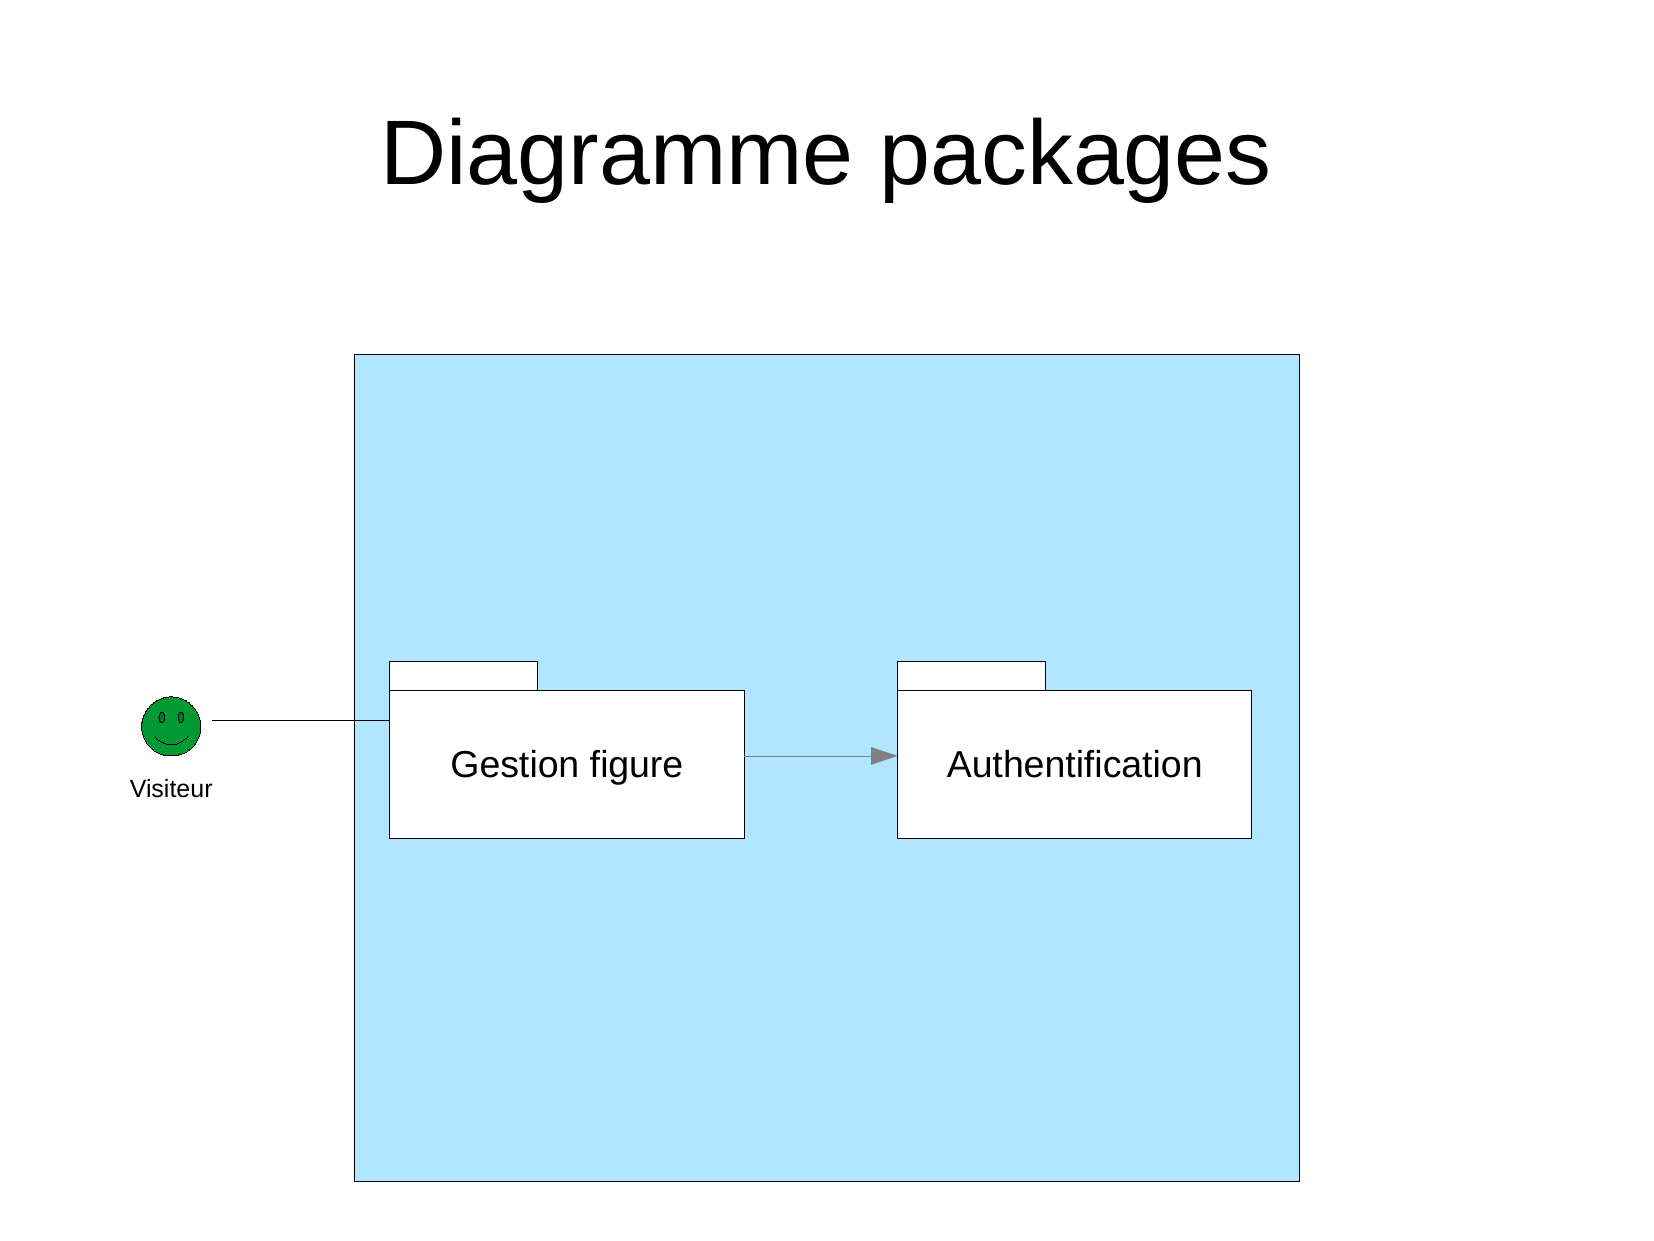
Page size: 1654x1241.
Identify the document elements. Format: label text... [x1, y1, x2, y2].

text_box [141, 696, 201, 756]
title Diagramme packages [82, 49, 1571, 257]
text_box Gestion figure [389, 690, 745, 839]
text_box Authentification [897, 690, 1252, 839]
text_box Visiteur [82, 767, 260, 839]
text_box [354, 354, 1300, 1182]
